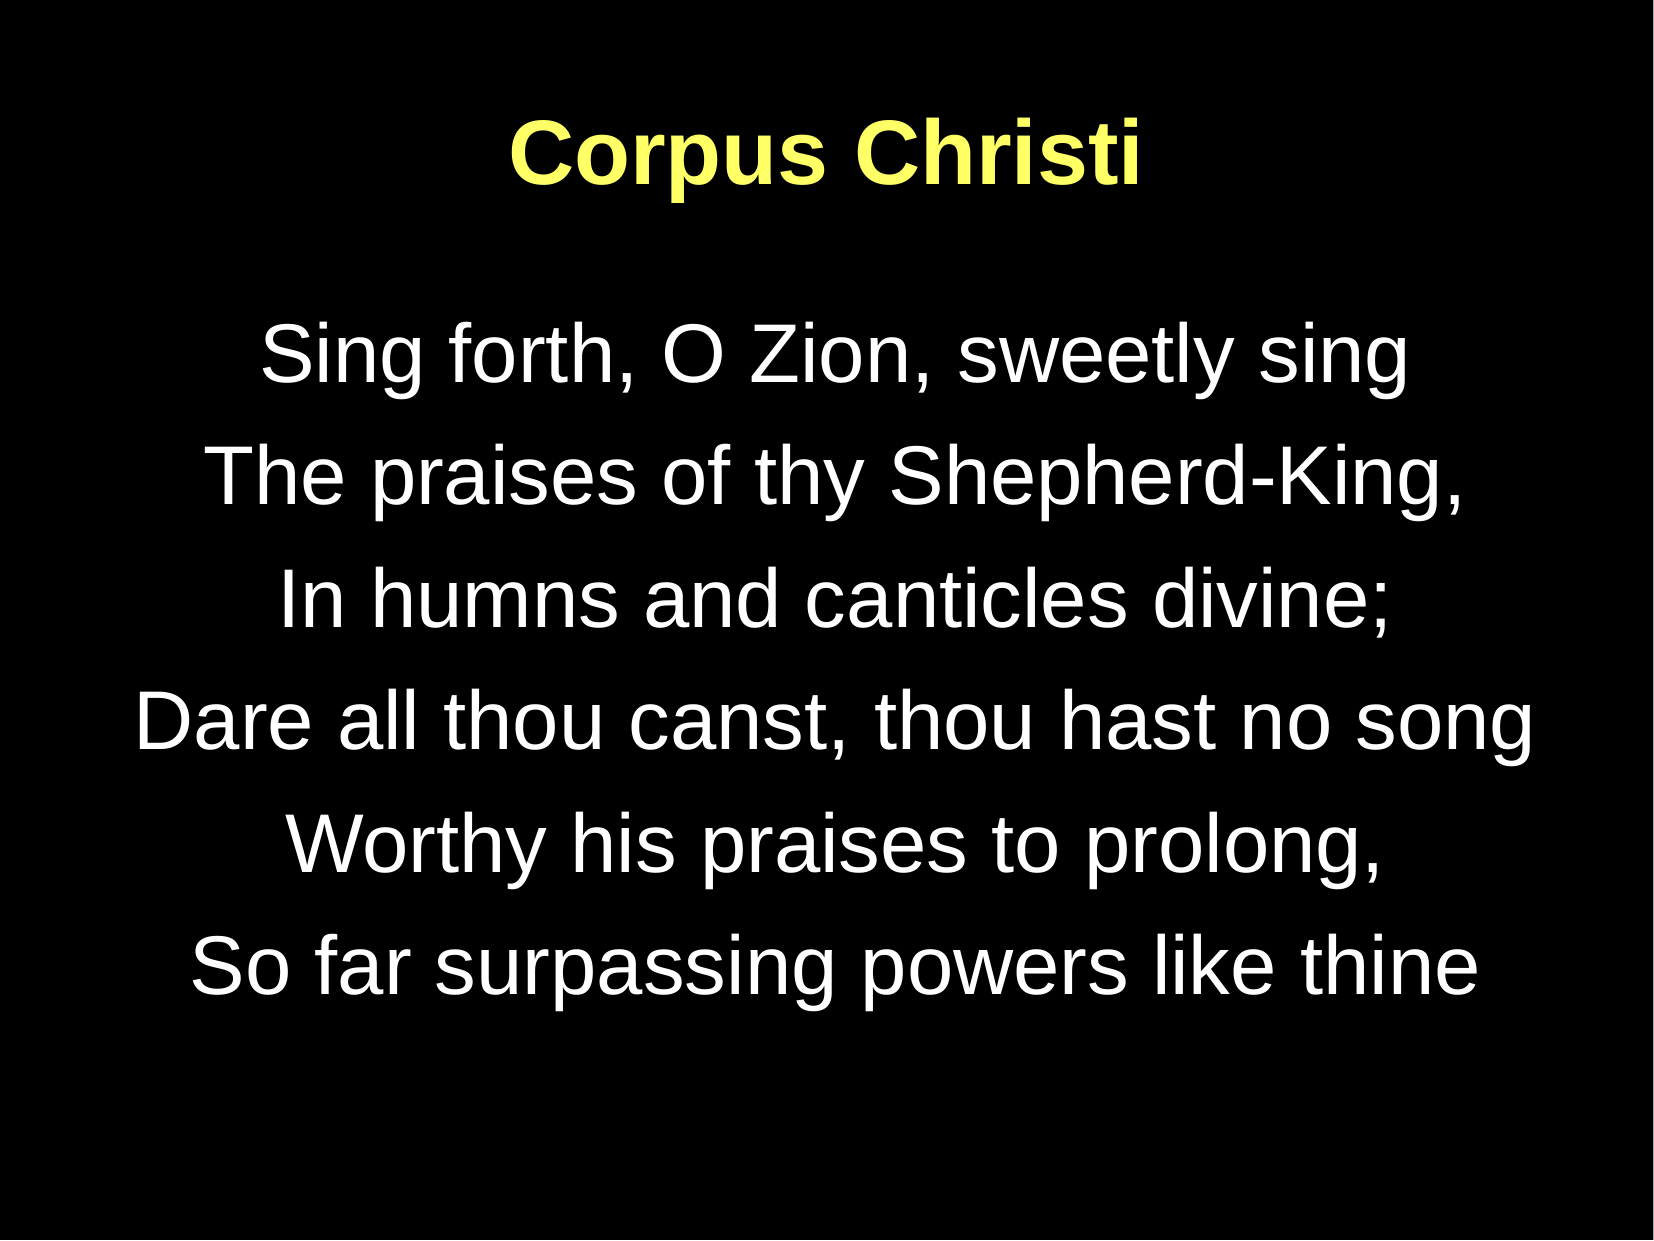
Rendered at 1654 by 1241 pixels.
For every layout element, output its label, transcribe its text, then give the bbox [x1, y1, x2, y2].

title Corpus Christi [82, 49, 1571, 257]
list Sing forth, O Zion, sweetly sing The praises of thy Shepherd-King, In humns and canticles divine; Dare all thou canst, thou hast no song Worthy his praises to prolong, So far surpassing powers like thine [0, 307, 1654, 1027]
